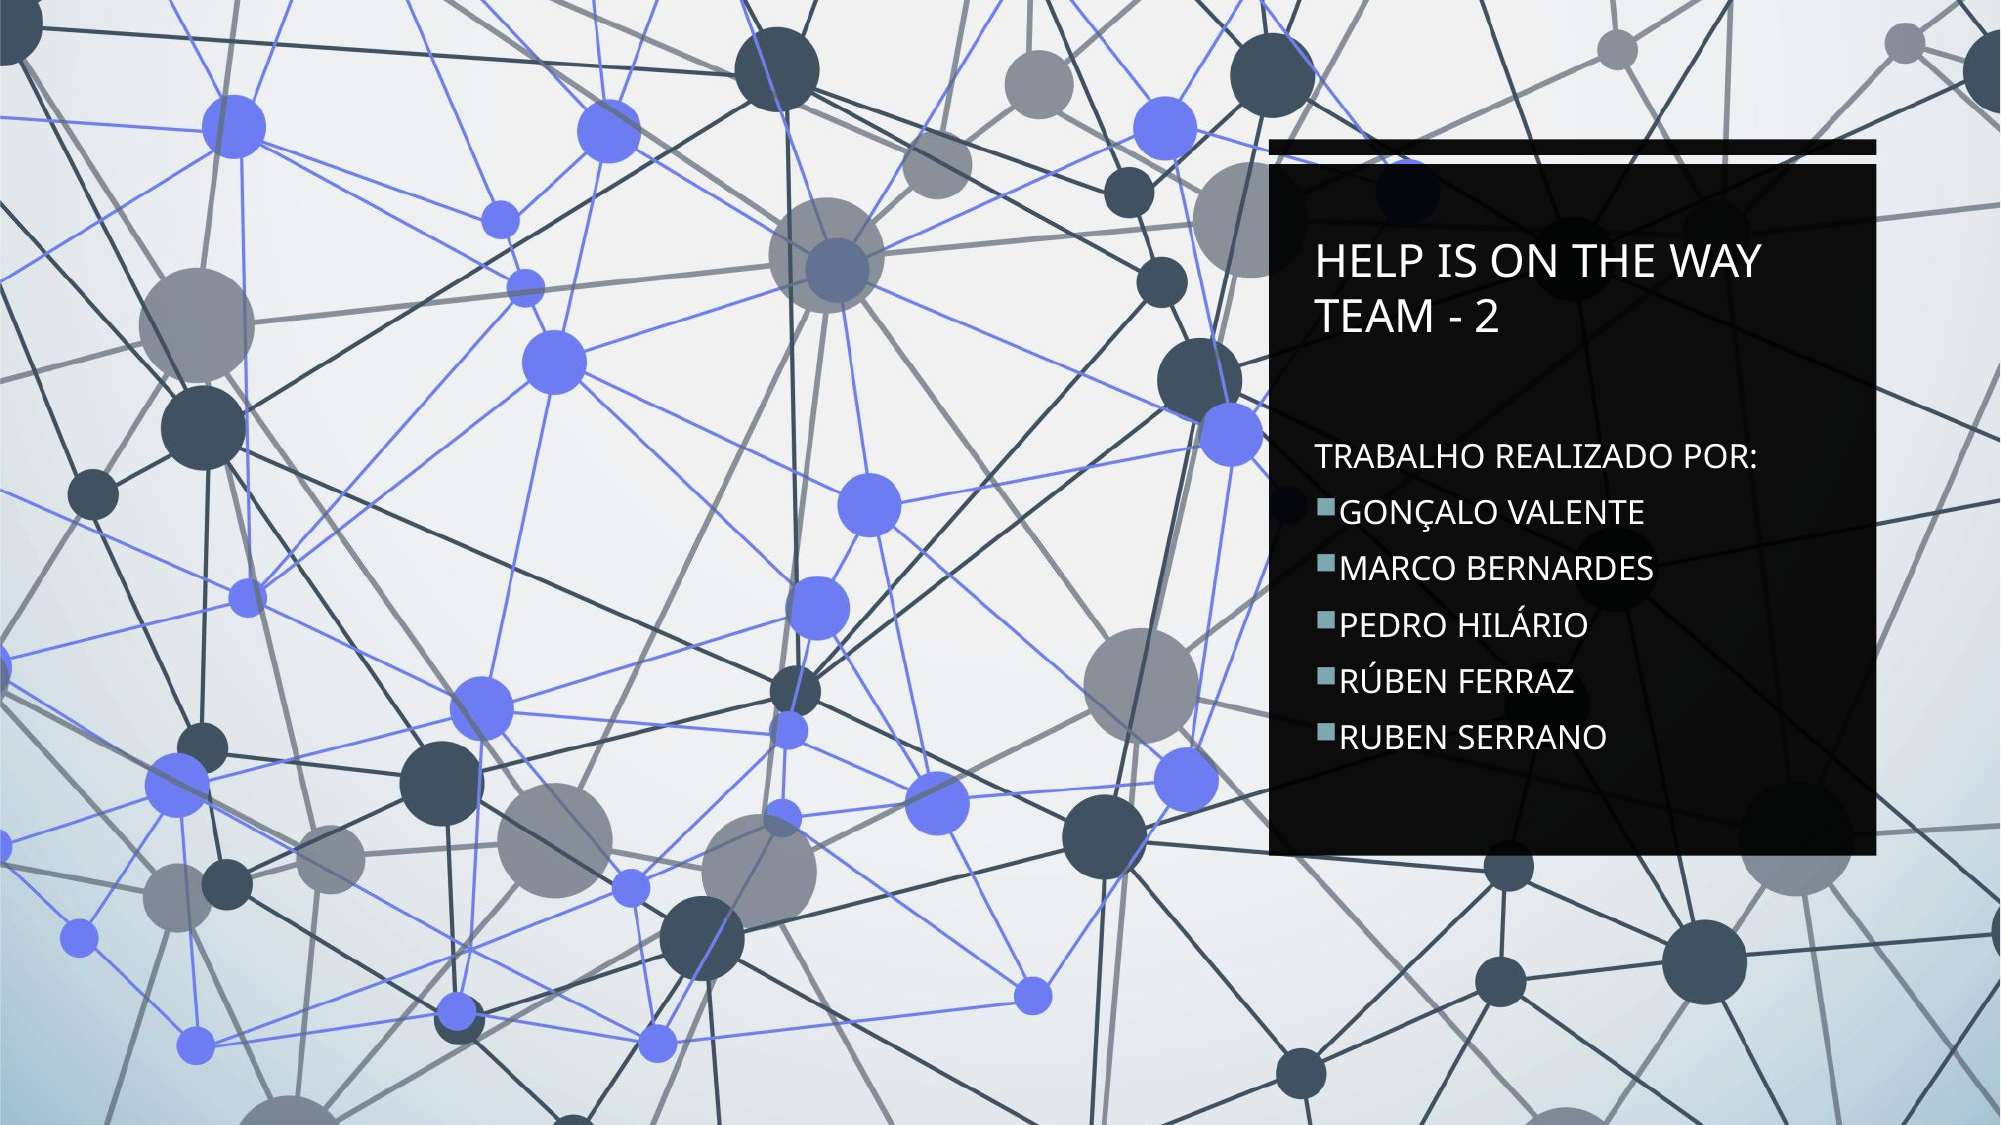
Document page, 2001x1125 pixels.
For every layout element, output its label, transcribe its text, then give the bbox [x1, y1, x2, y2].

title Help is on the way Team - 2 [1299, 194, 1853, 349]
text_box [1269, 164, 1876, 856]
picture [0, 0, 2000, 1125]
subtitle Trabalho realizado por: Gonçalo Valente Marco Bernardes Pedro Hilário Rúben Ferraz Ruben Serrano [1299, 371, 1836, 816]
text_box [1269, 139, 1876, 155]
